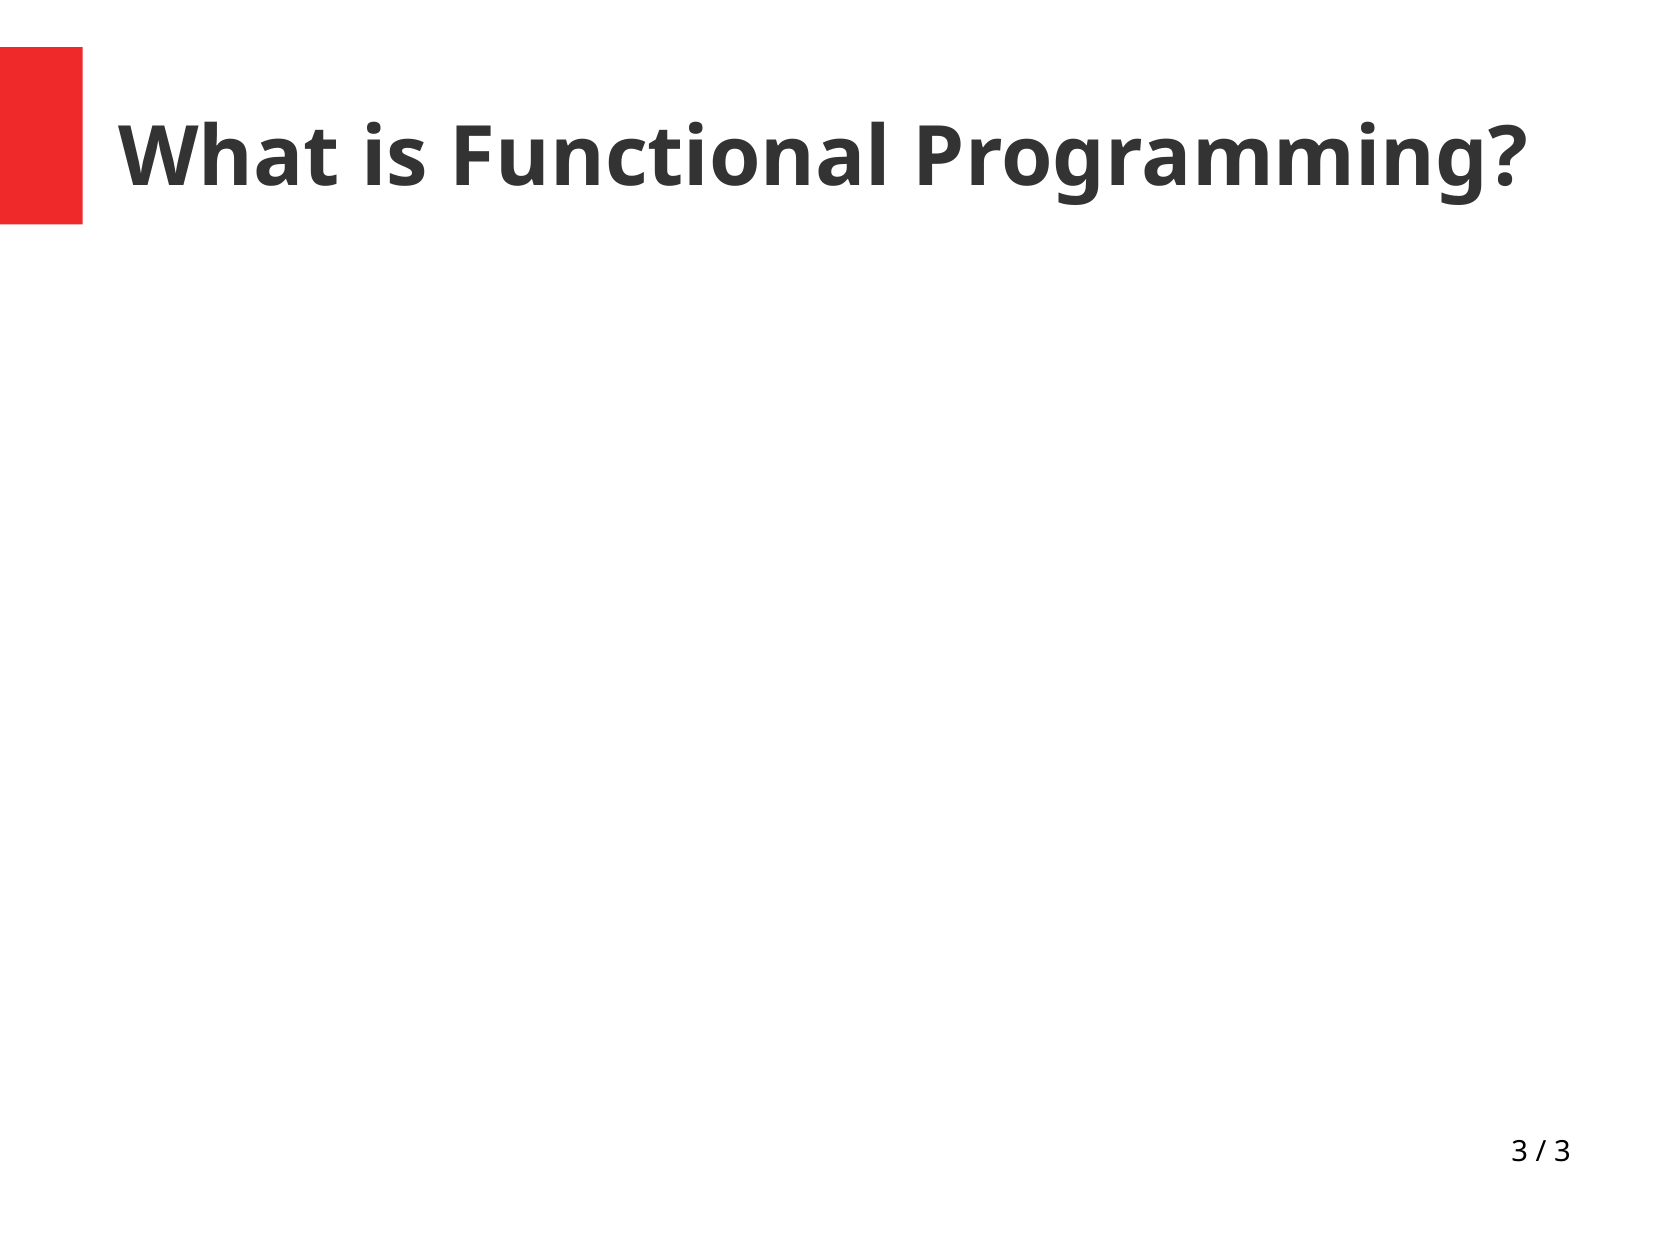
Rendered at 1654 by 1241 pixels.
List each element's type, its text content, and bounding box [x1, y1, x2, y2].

title What is Functional Programming? [118, 49, 1571, 257]
